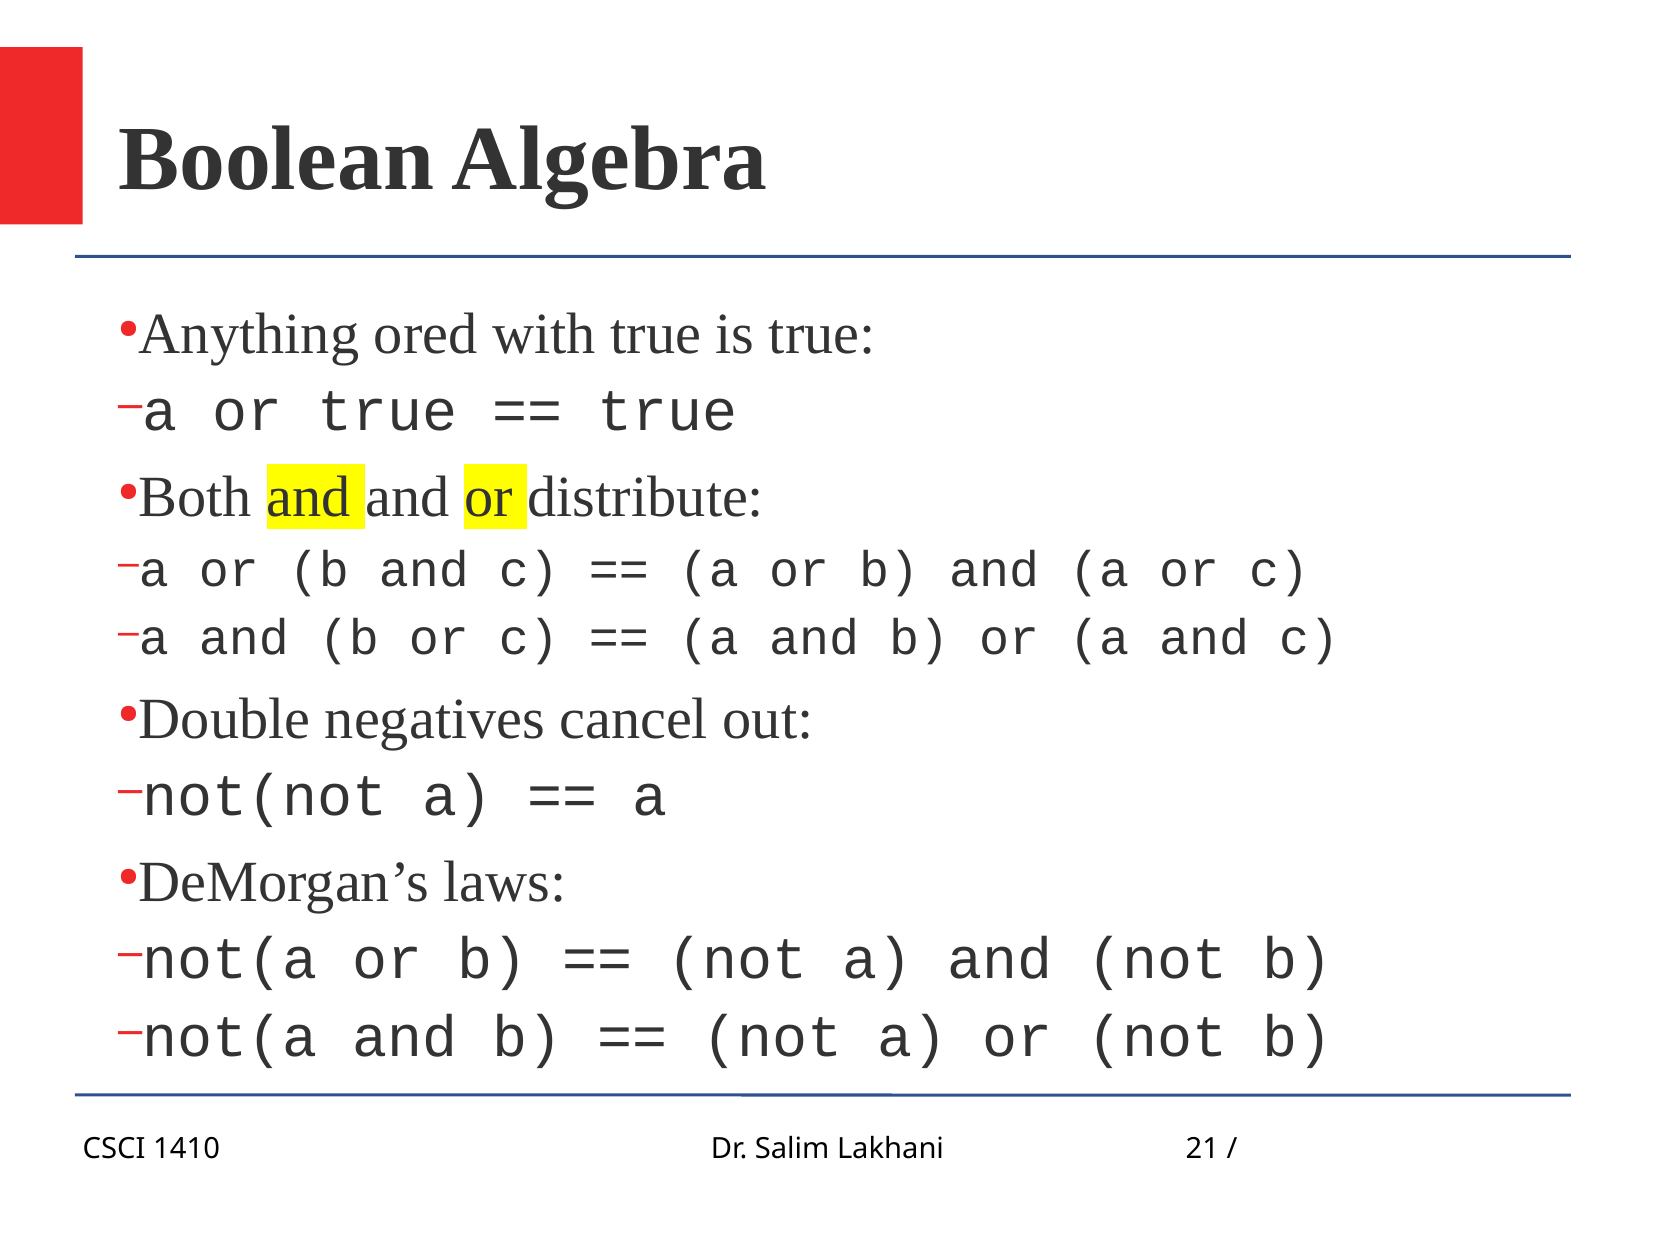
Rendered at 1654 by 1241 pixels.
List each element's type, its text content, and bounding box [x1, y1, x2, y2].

list Anything ored with true is true: a or true == true Both and and or distribute: a or (b and c) == (a or b) and (a or c) a and (b or c) == (a and b) or (a and c) Double negatives cancel out: not(not a) == a DeMorgan’s laws: not(a or b) == (not a) and (not b) not(a and b) == (not a) or (not b) [118, 295, 1536, 1080]
text_box / [1185, 1129, 1571, 1216]
text_box CSCI 1410 [82, 1129, 468, 1216]
text_box Dr. Salim Lakhani [565, 1129, 1090, 1216]
title Boolean Algebra [118, 49, 1571, 257]
